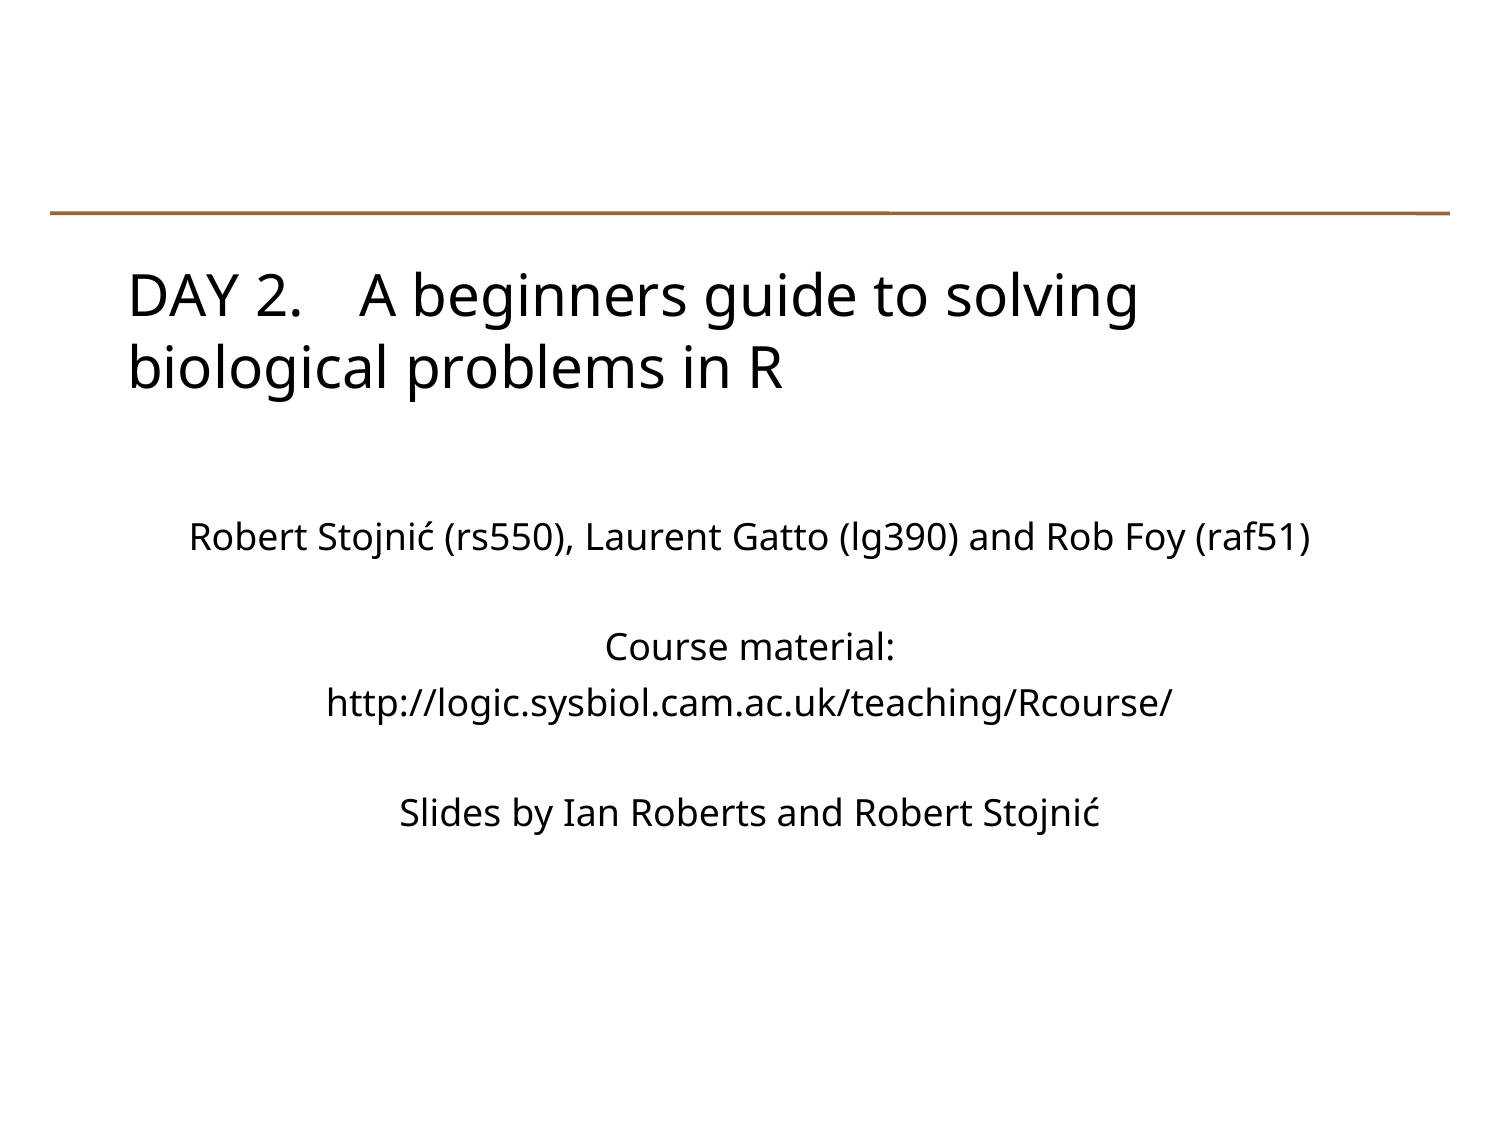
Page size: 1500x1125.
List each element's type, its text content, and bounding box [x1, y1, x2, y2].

text_box DAY 2. A beginners guide to solving biological problems in R [112, 207, 1388, 449]
text_box Robert Stojnić (rs550), Laurent Gatto (lg390) and Rob Foy (raf51) Course material: http://logic.sysbiol.cam.ac.uk/teaching/Rcourse/ Slides by Ian Roberts and Robert Stojnić [85, 512, 1415, 906]
